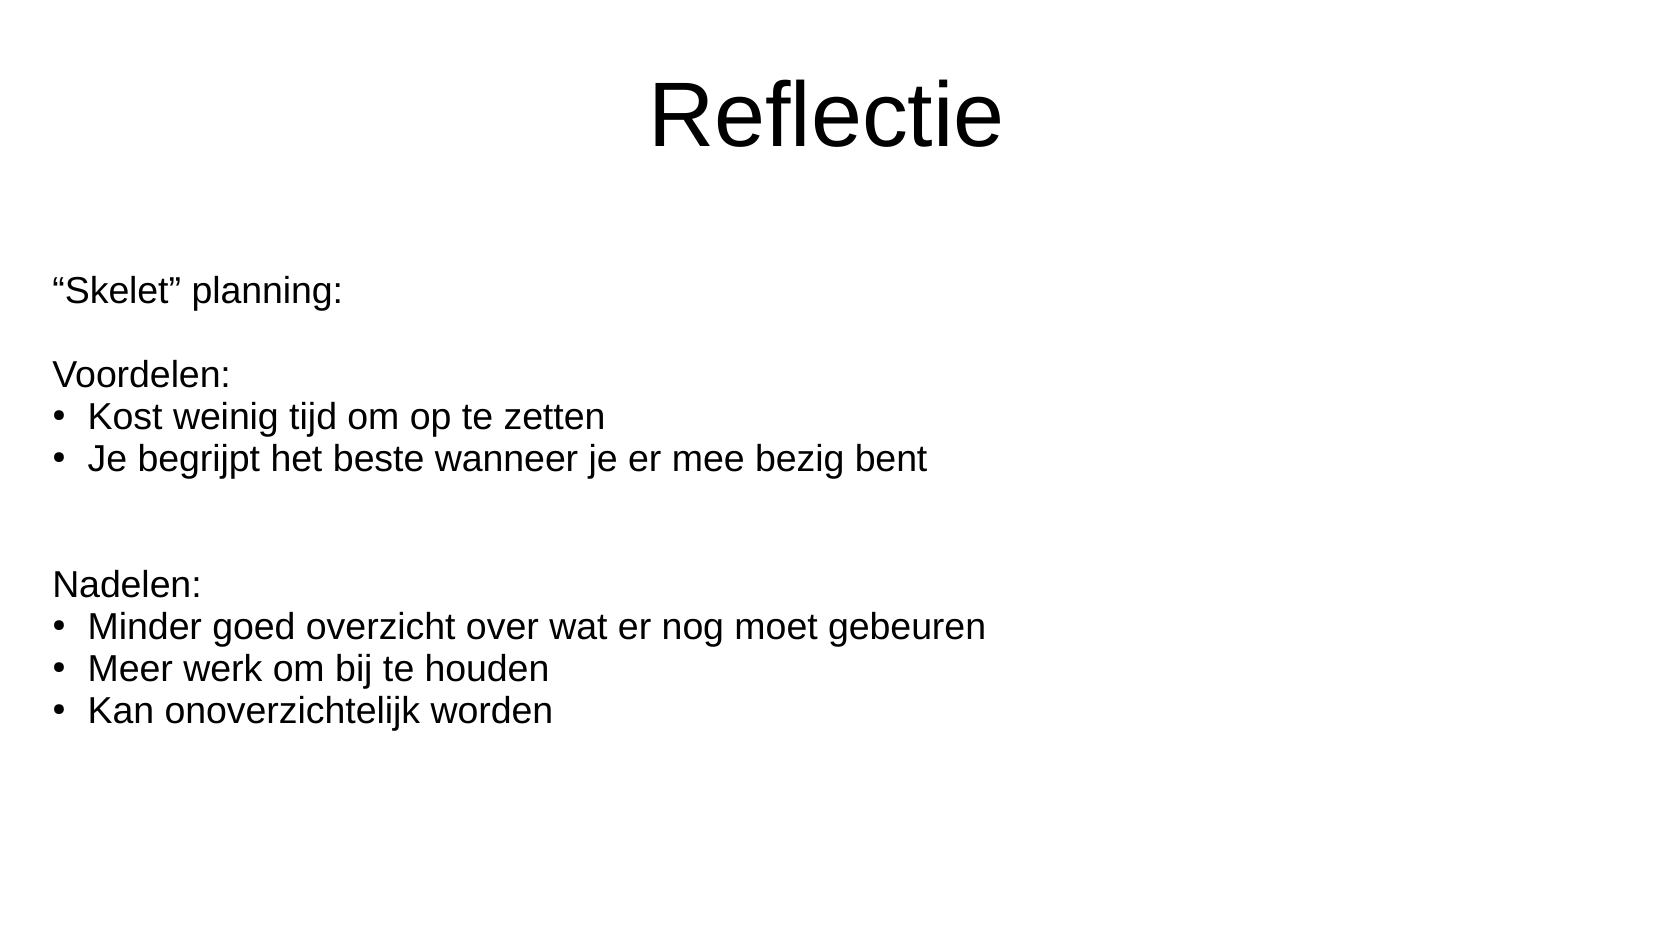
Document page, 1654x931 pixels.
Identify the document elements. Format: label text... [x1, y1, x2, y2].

title Reflectie [82, 37, 1571, 193]
text_box “Skelet” planning: Voordelen: Kost weinig tijd om op te zetten Je begrijpt het beste wanneer je er mee bezig bent Nadelen: Minder goed overzicht over wat er nog moet gebeuren Meer werk om bij te houden Kan onoverzichtelijk worden [37, 262, 998, 690]
